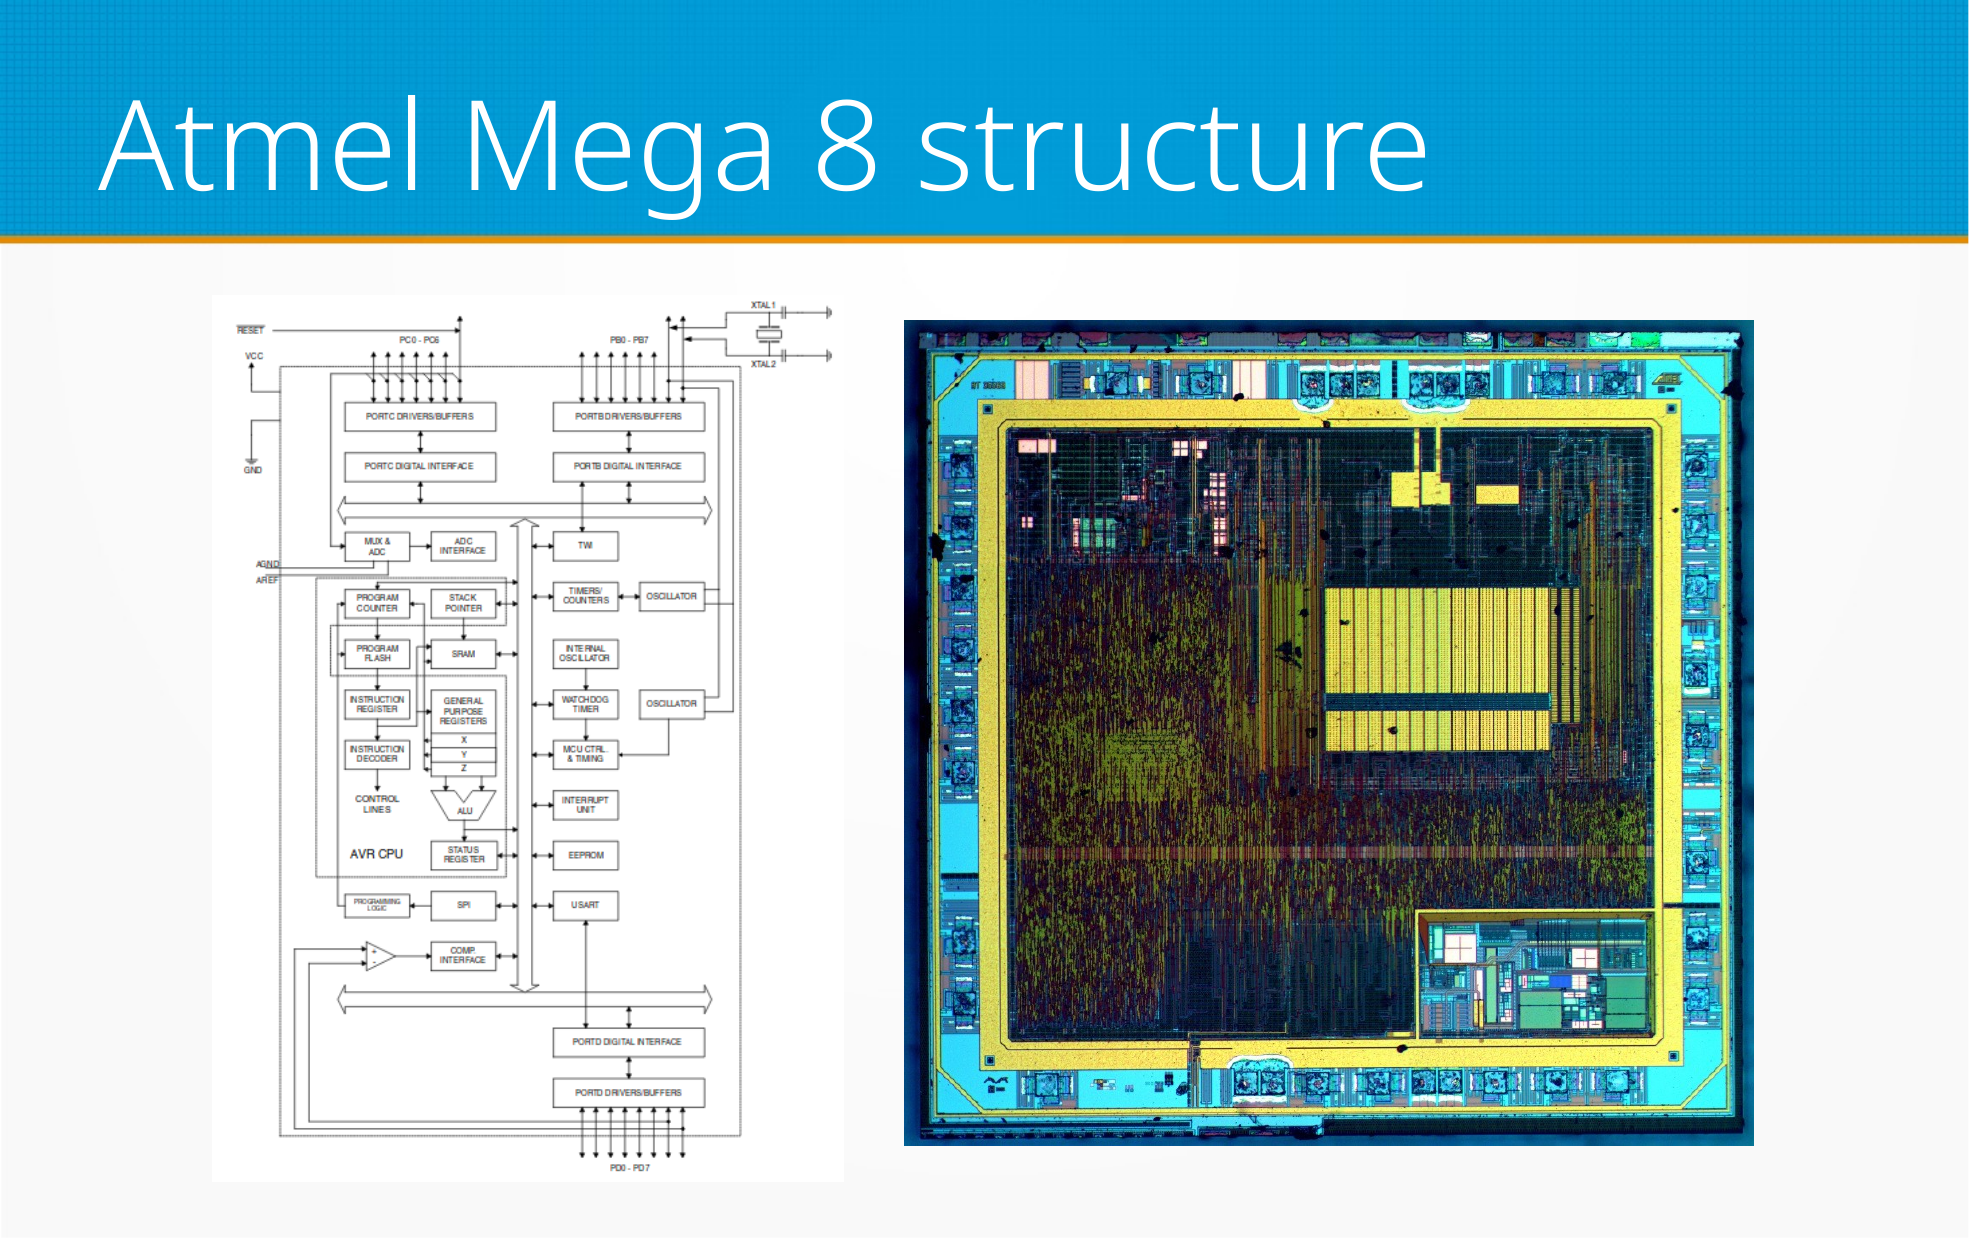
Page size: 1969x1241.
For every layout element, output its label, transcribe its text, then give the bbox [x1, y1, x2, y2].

picture [0, 233, 1969, 1241]
title Atmel Mega 8 structure [98, 19, 1870, 227]
